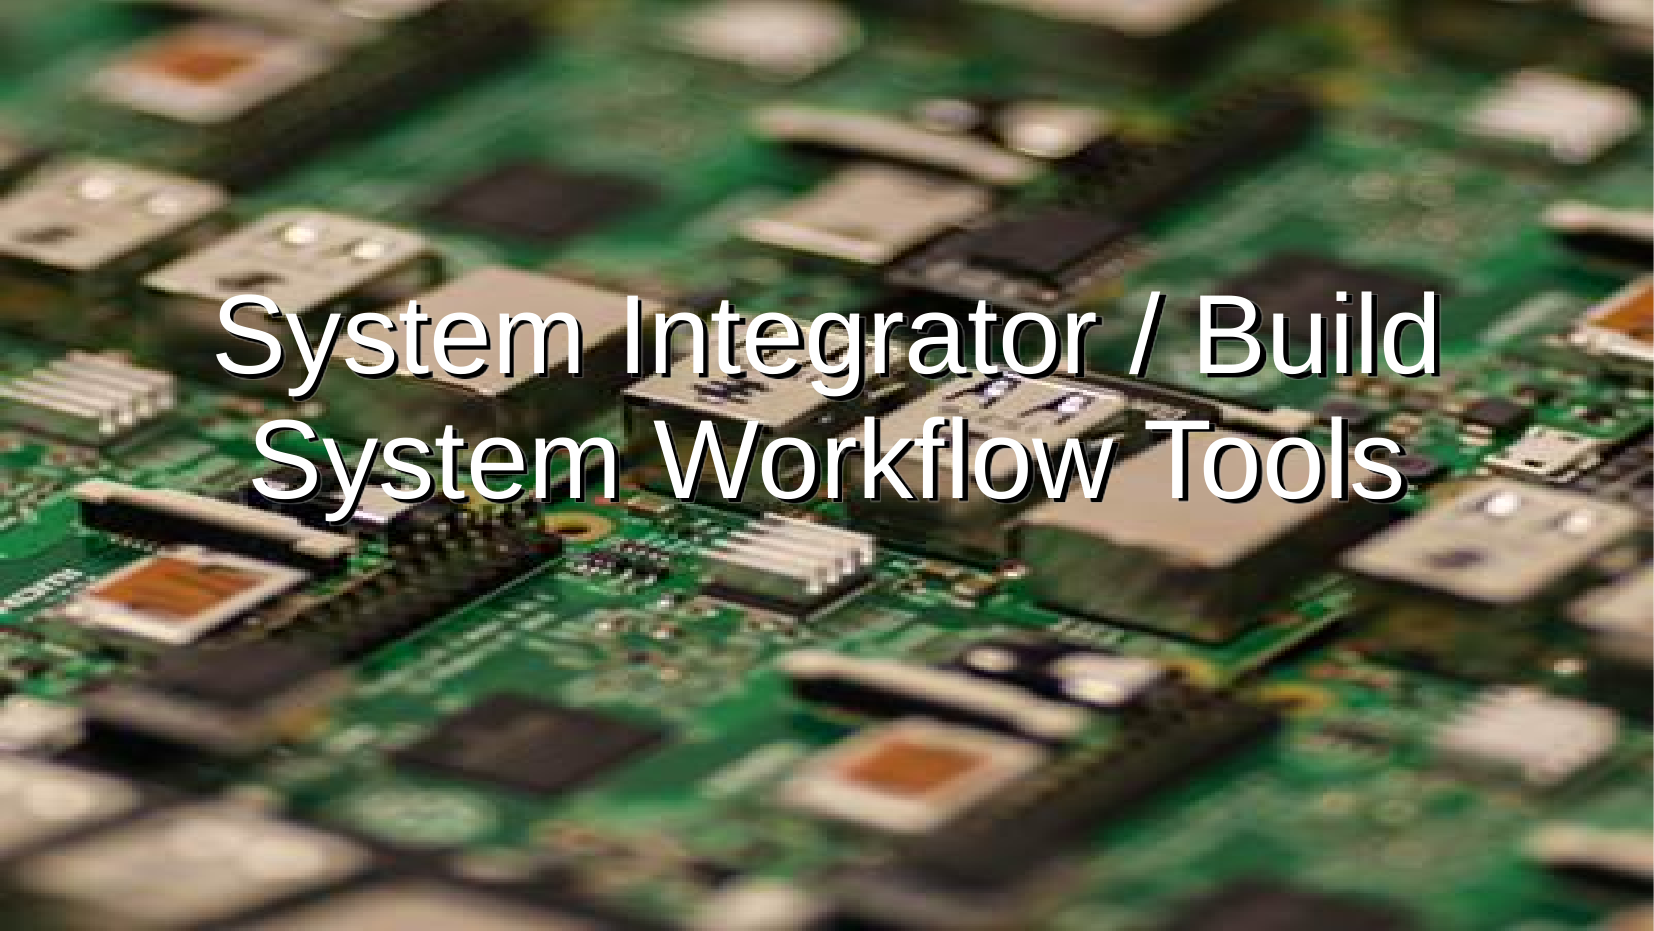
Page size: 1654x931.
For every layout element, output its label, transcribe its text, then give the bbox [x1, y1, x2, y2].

picture [0, 0, 1654, 931]
subtitle System Integrator / Build System Workflow Tools [82, 37, 1571, 757]
